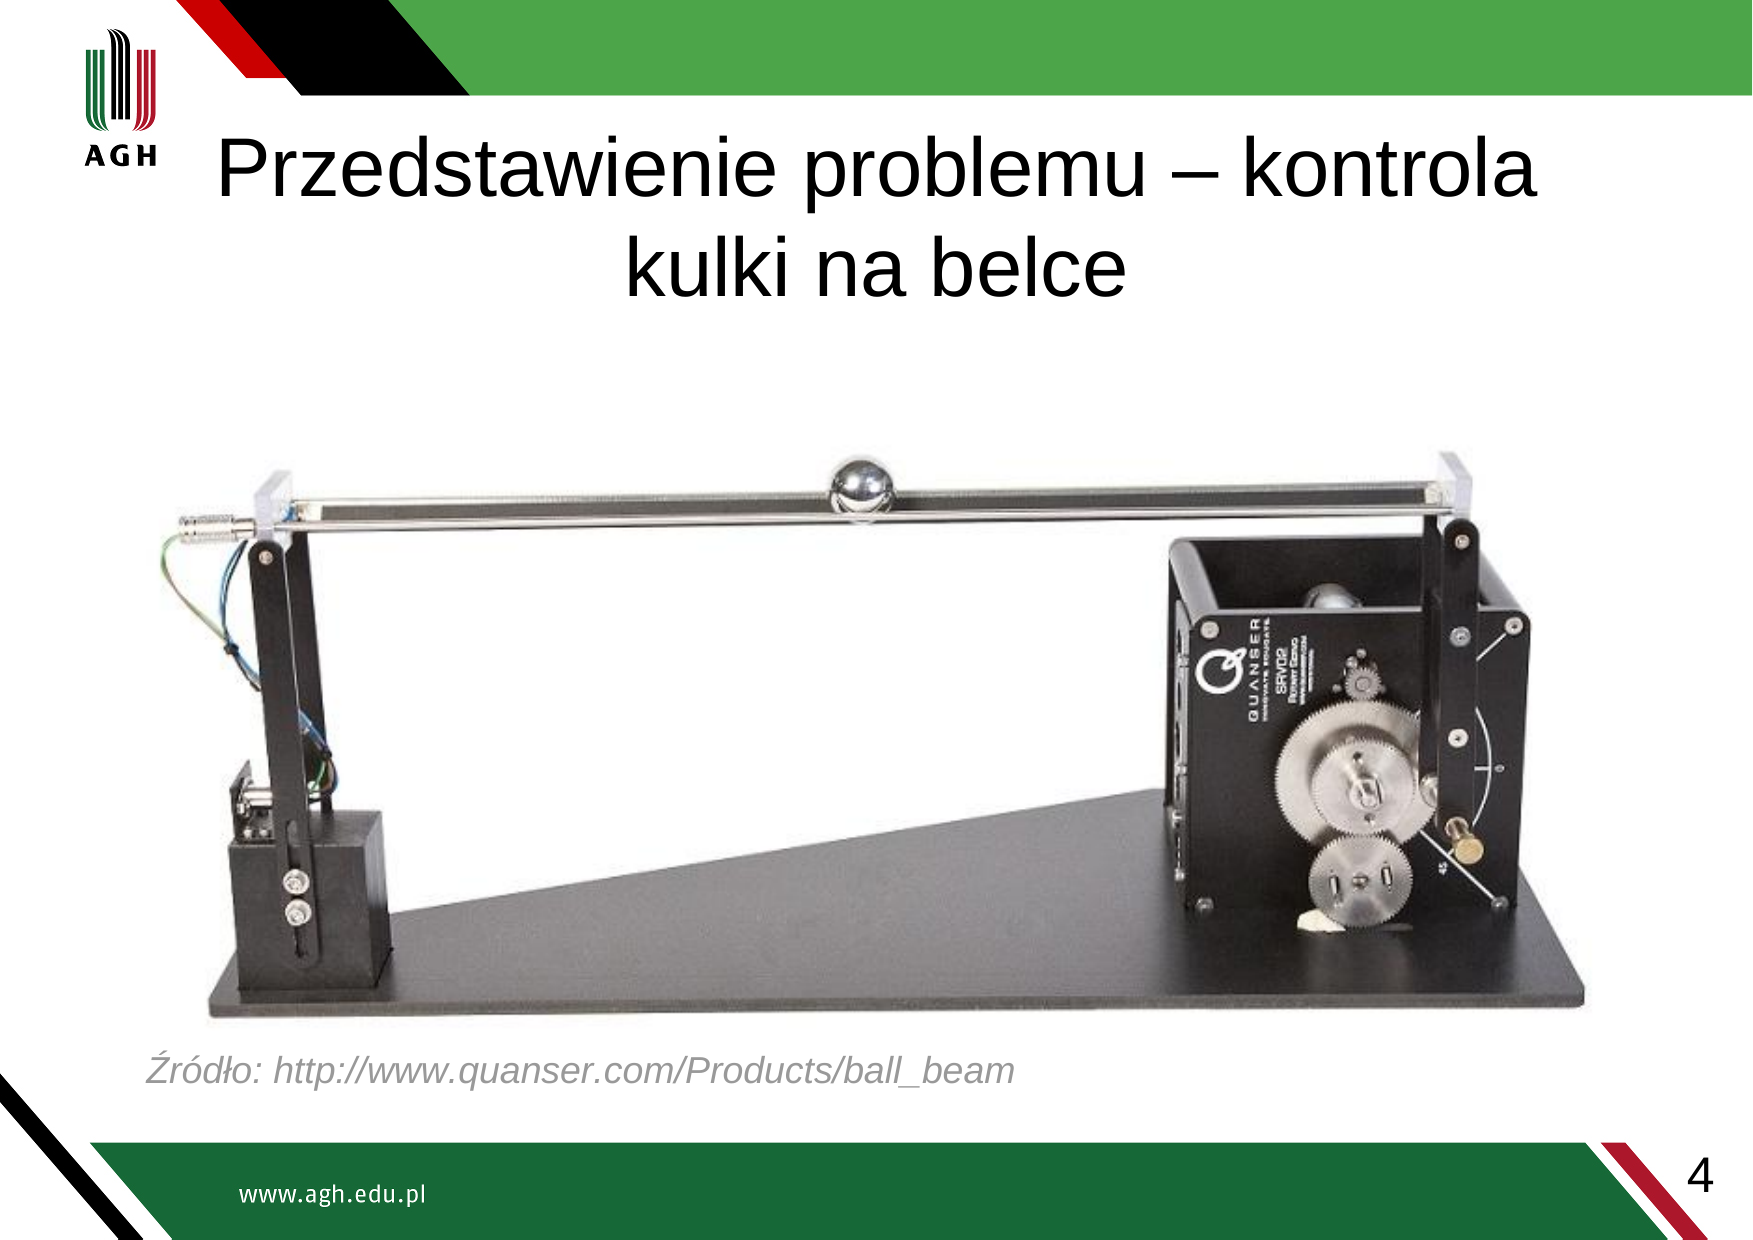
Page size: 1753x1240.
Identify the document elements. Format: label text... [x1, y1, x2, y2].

text_box Źródło: http://www.quanser.com/Products/ball_beam [131, 1038, 1028, 1099]
title Przedstawienie problemu – kontrola kulki na belce [131, 105, 1622, 323]
picture [0, 0, 1753, 1240]
